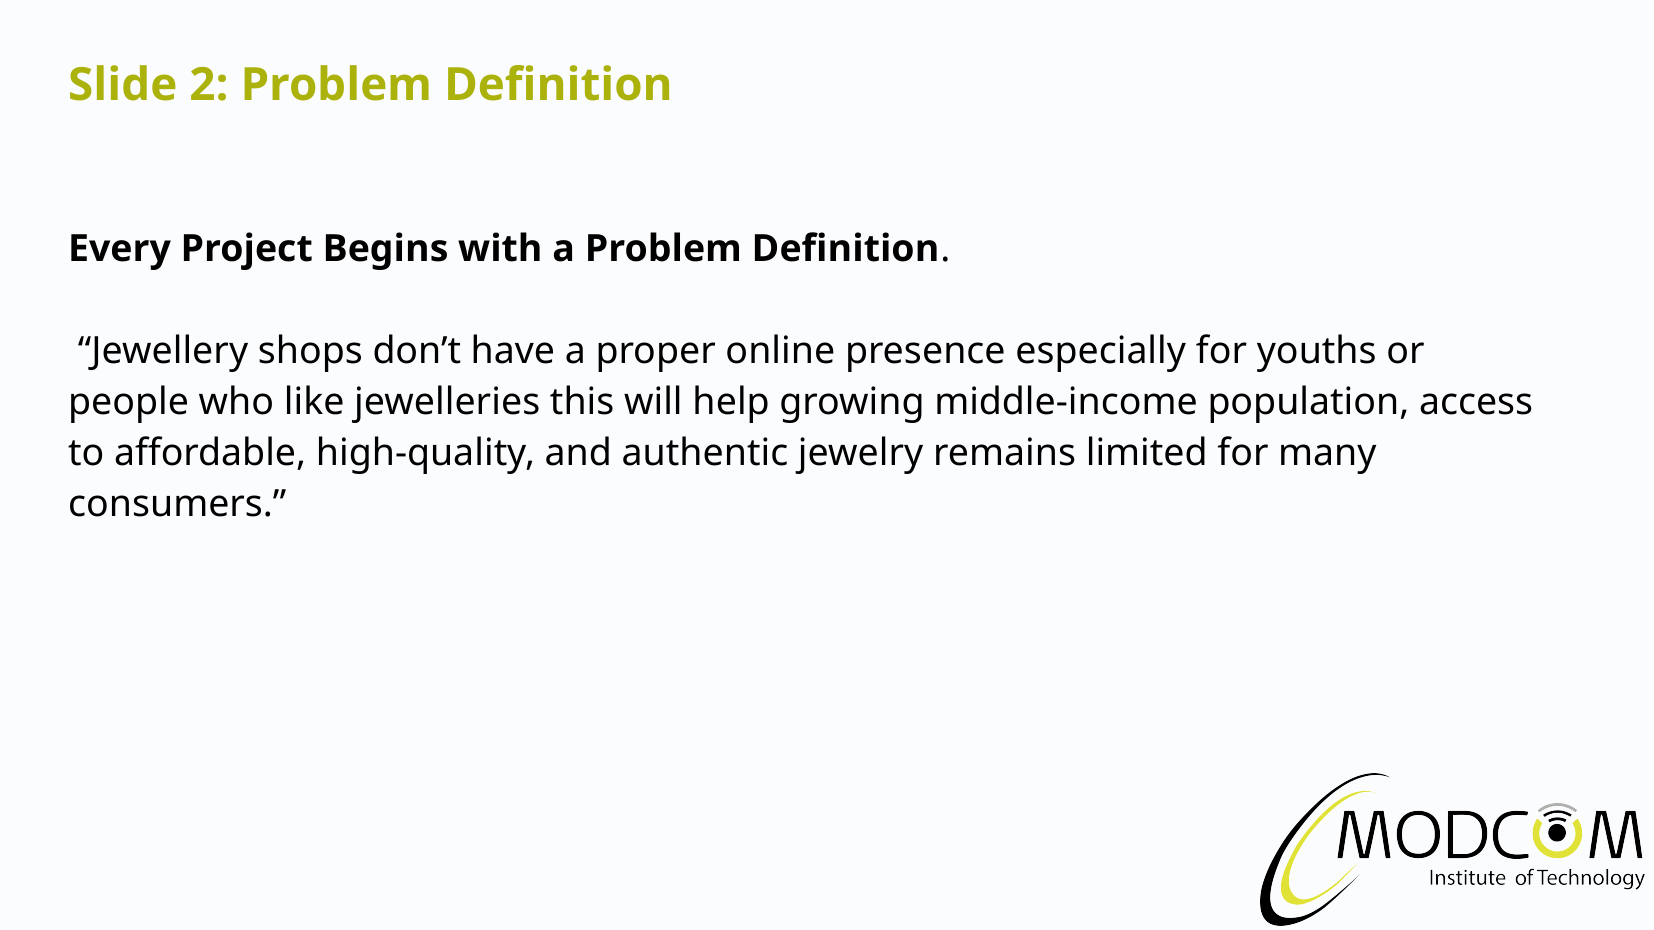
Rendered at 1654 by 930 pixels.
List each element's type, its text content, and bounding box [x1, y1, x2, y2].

picture [1260, 773, 1645, 926]
text_box Slide 2: Problem Definition [53, 44, 877, 219]
text_box Every Project Begins with a Problem Definition. “Jewellery shops don’t have a proper online presence especially for youths or people who like jewelleries this will help growing middle-income population, access to affordable, high-quality, and authentic jewelry remains limited for many consumers.” [53, 112, 1559, 930]
